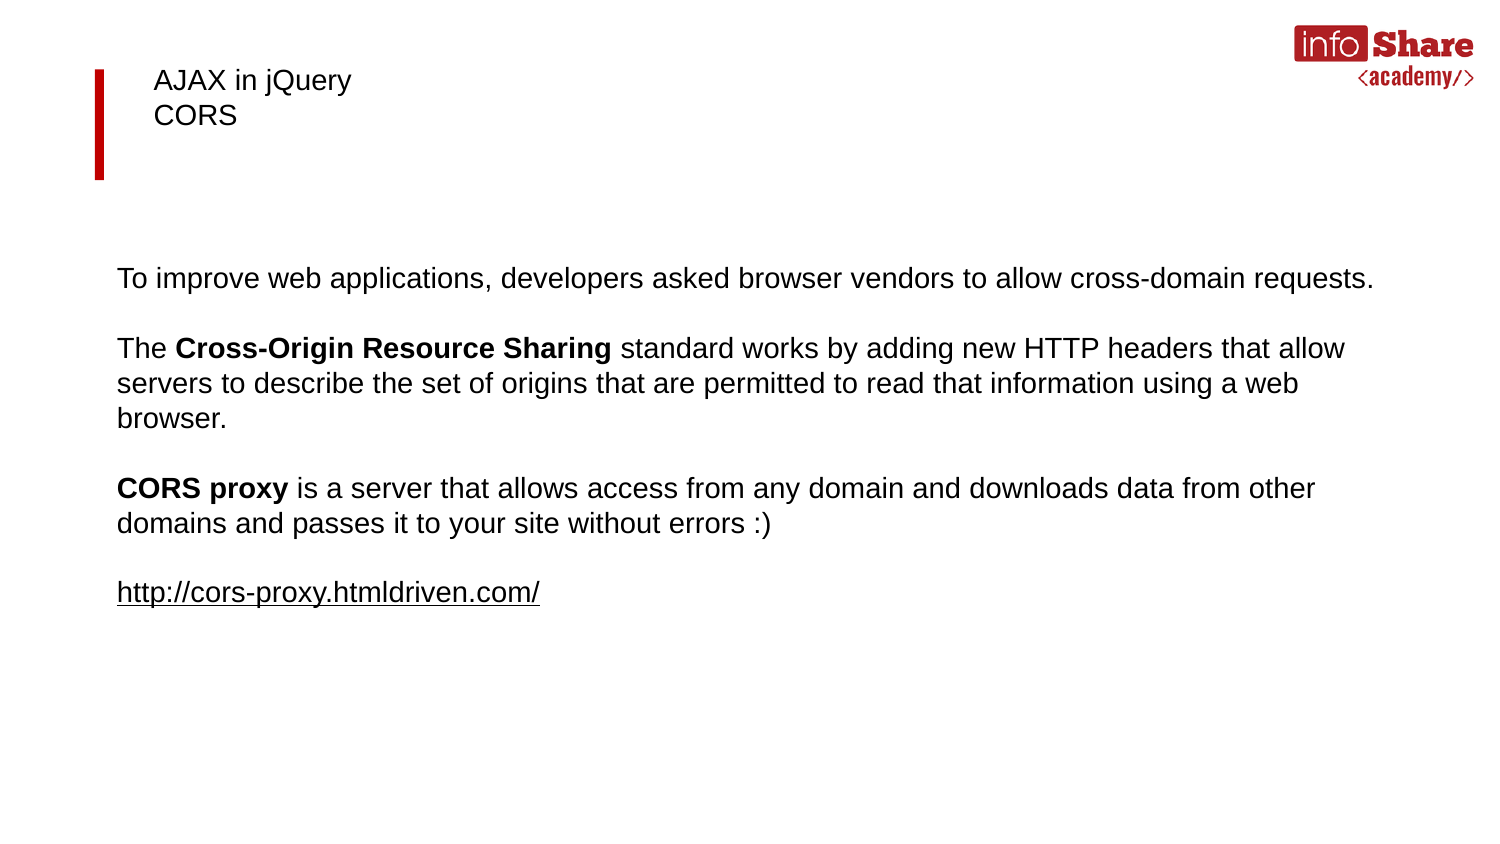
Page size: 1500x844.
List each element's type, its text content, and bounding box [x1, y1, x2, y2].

title AJAX in jQuery CORS [138, 45, 1172, 187]
list To improve web applications, developers asked browser vendors to allow cross-domain requests. The Cross-Origin Resource Sharing standard works by adding new HTTP headers that allow servers to describe the set of origins that are permitted to read that information using a web browser. CORS proxy is a server that allows access from any domain and downloads data from other domains and passes it to your site without errors :) http://cors-proxy.htmldriven.com/ [101, 209, 1415, 767]
picture [1267, 0, 1500, 117]
